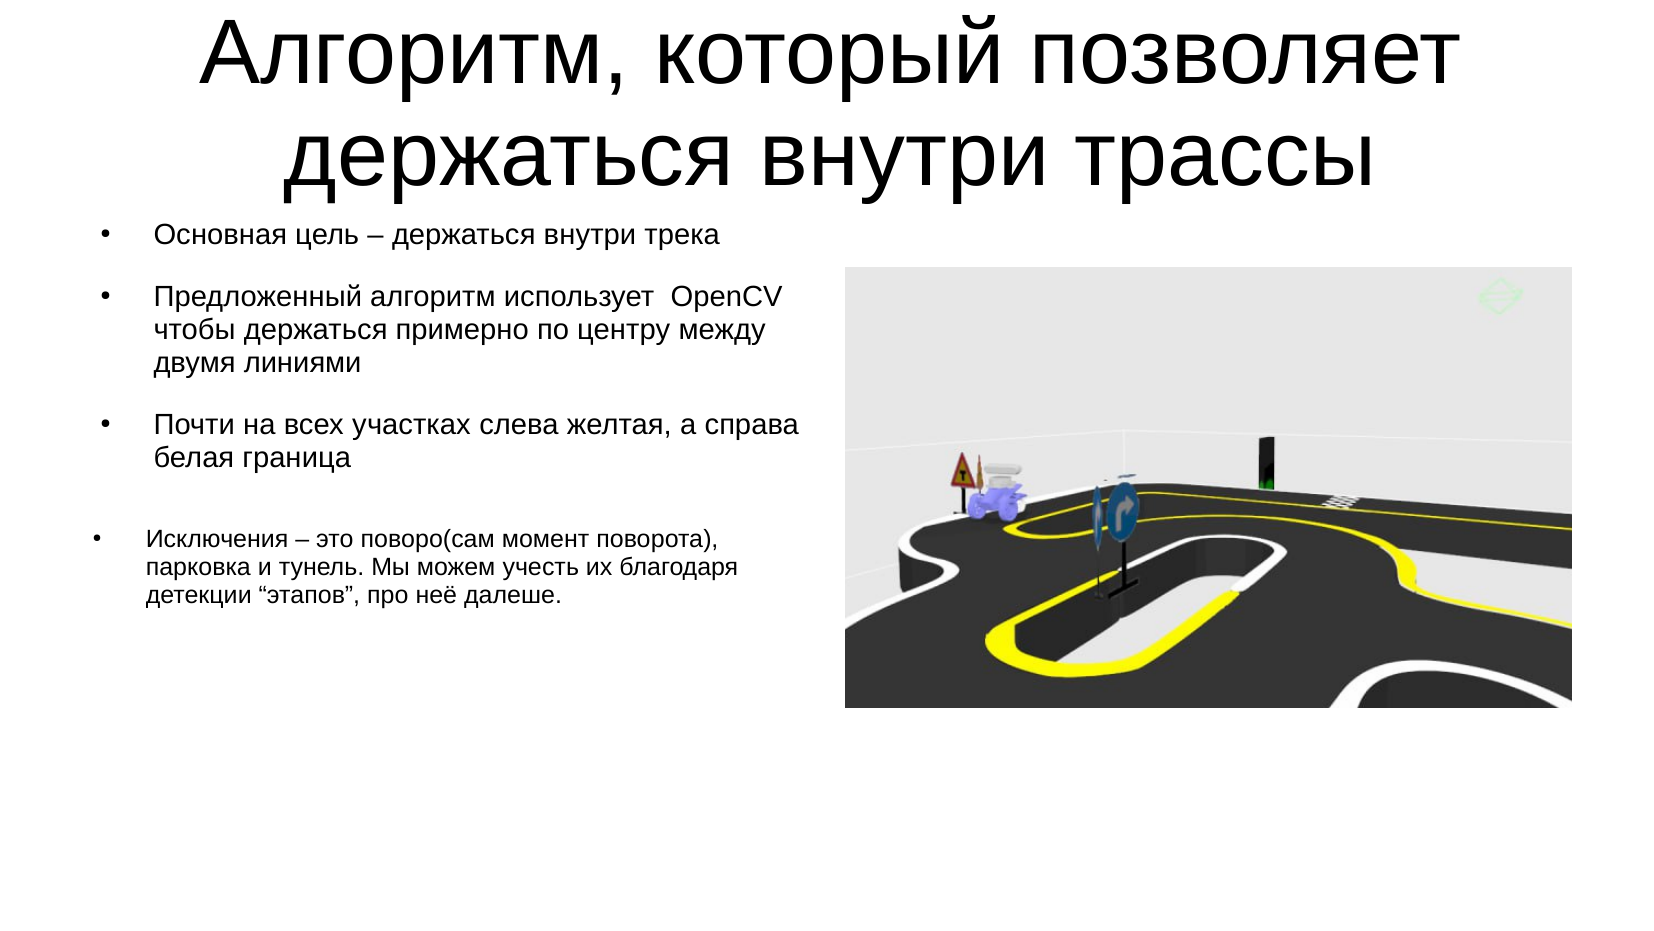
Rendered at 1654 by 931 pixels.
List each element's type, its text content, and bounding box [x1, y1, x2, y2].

picture [845, 267, 1572, 708]
list Исключения – это поворо(сам момент поворота), парковка и тунель. Мы можем учесть их благодаря детекции “этапов”, про неё далеше. [75, 525, 802, 783]
list Основная цель – держаться внутри трека Предложенный алгоритм использует OpenCV чтобы держаться примерно по центру между двумя линиями Почти на всех участках слева желтая, а справа белая граница [82, 217, 809, 475]
title Алгоритм, который позволяет держаться внутри трассы [86, 0, 1576, 206]
